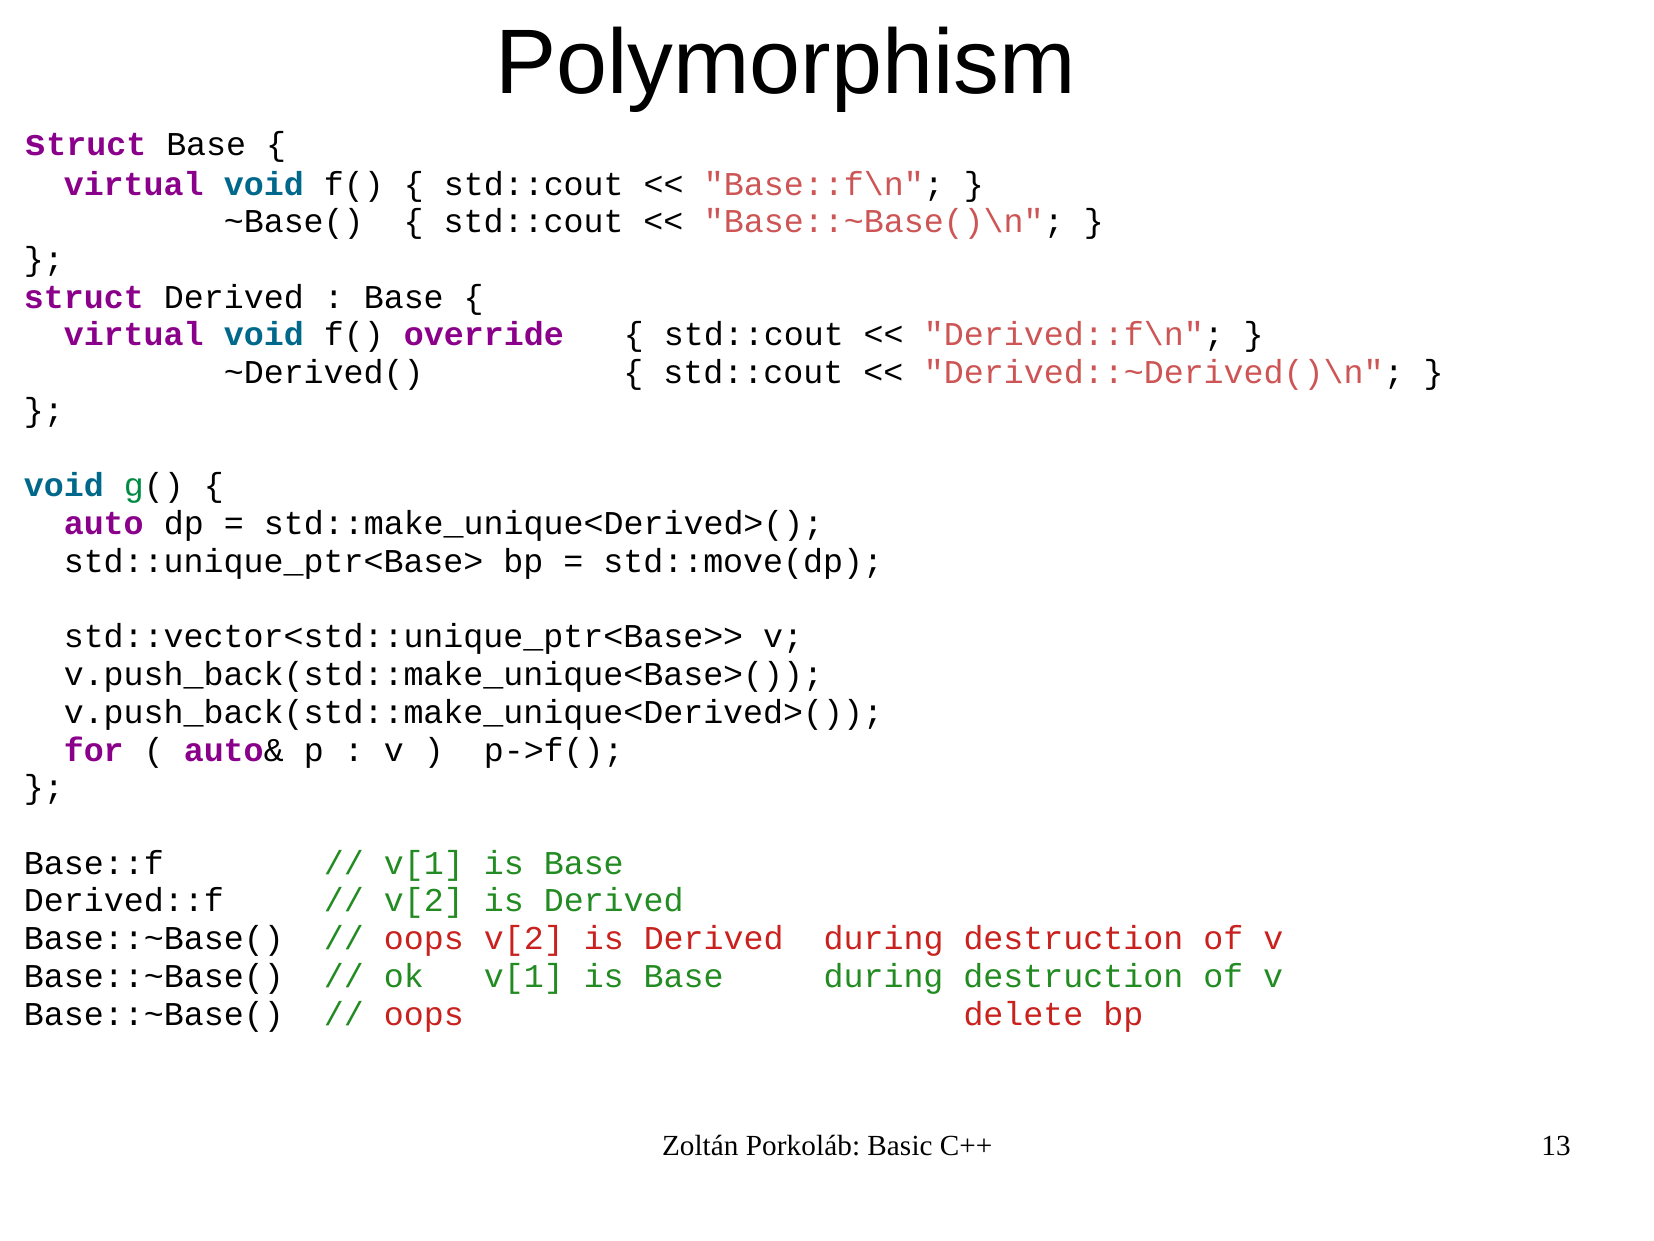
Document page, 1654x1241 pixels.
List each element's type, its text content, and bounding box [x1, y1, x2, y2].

text_box struct Base { virtual void f() { std::cout << "Base::f\n"; } ~Base() { std::cout << "Base::~Base()\n"; } }; struct Derived : Base { virtual void f() override { std::cout << "Derived::f\n"; } ~Derived() { std::cout << "Derived::~Derived()\n"; } }; void g() { auto dp = std::make_unique<Derived>(); std::unique_ptr<Base> bp = std::move(dp); std::vector<std::unique_ptr<Base>> v; v.push_back(std::make_unique<Base>()); v.push_back(std::make_unique<Derived>()); for ( auto& p : v ) p->f(); }; Base::f // v[1] is Base Derived::f // v[2] is Derived Base::~Base() // oops v[2] is Derived during destruction of v Base::~Base() // ok v[1] is Base during destruction of v Base::~Base() // oops delete bp [9, 117, 1653, 1120]
title Polymorphism [41, 0, 1531, 117]
